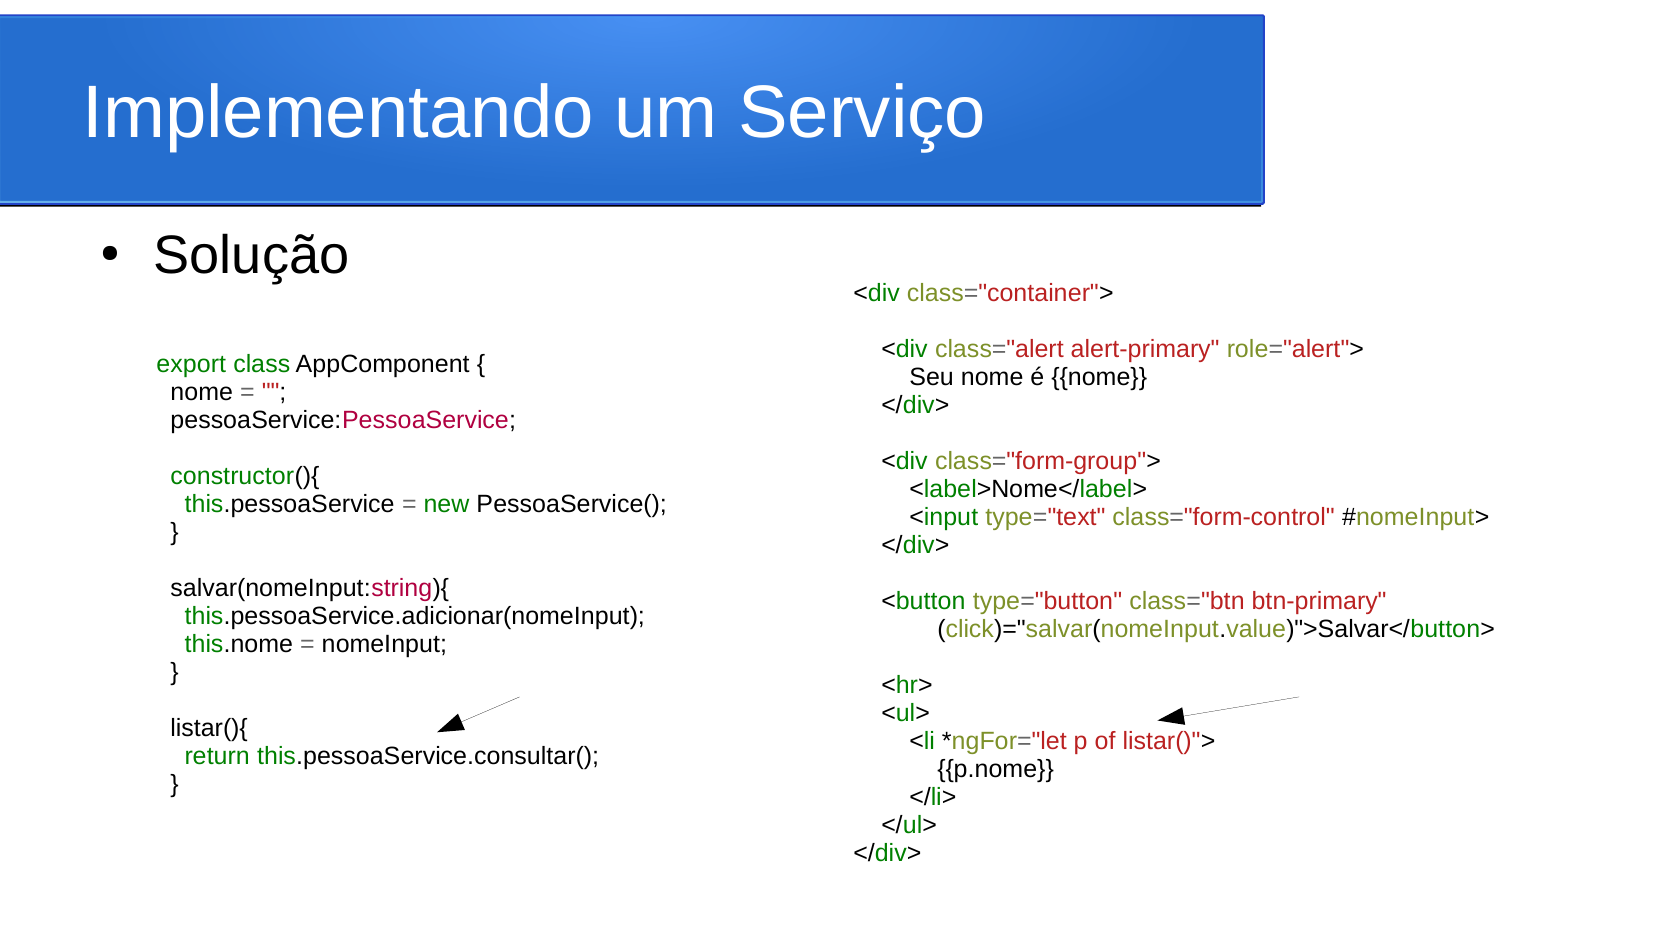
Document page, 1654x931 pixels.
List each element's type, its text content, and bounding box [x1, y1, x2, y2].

title Implementando um Serviço [82, 35, 1235, 189]
text_box <div class="container"> <div class="alert alert-primary" role="alert"> Seu nome é {{nome}} </div> <div class="form-group"> <label>Nome</label> <input type="text" class="form-control" #nomeInput> </div> <button type="button" class="btn btn-primary" (click)="salvar(nomeInput.value)">Salvar</button> <hr> <ul> <li *ngFor="let p of listar()"> {{p.nome}} </li> </ul> </div> [838, 271, 1560, 875]
list Solução [82, 224, 1571, 764]
text_box export class AppComponent { nome = ""; pessoaService:PessoaService; constructor(){ this.pessoaService = new PessoaService(); } salvar(nomeInput:string){ this.pessoaService.adicionar(nomeInput); this.nome = nomeInput; } listar(){ return this.pessoaService.consultar(); } [141, 342, 709, 806]
